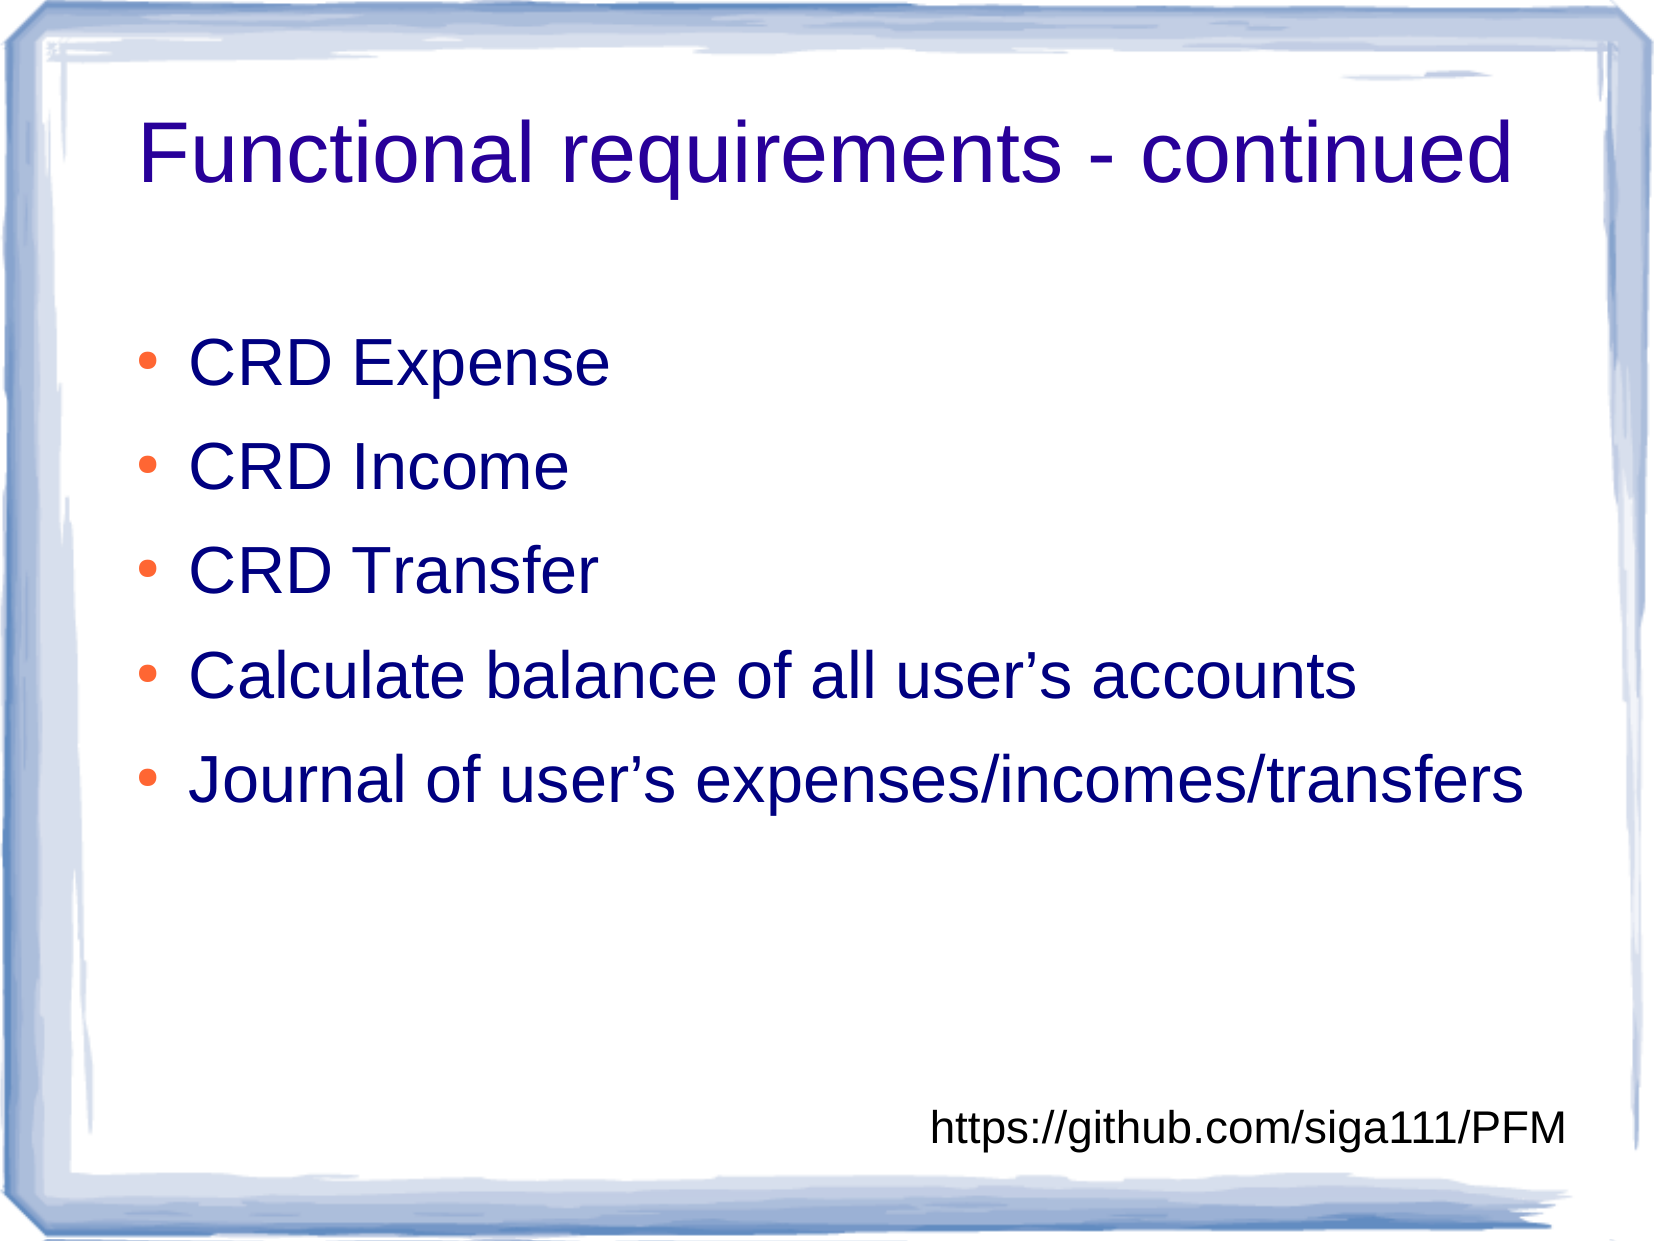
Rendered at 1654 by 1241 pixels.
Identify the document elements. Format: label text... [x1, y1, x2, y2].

picture [0, 0, 1654, 1241]
list CRD Expense CRD Income CRD Transfer Calculate balance of all user’s accounts Journal of user’s expenses/incomes/transfers [118, 324, 1571, 1045]
title Functional requirements - continued [82, 49, 1571, 257]
